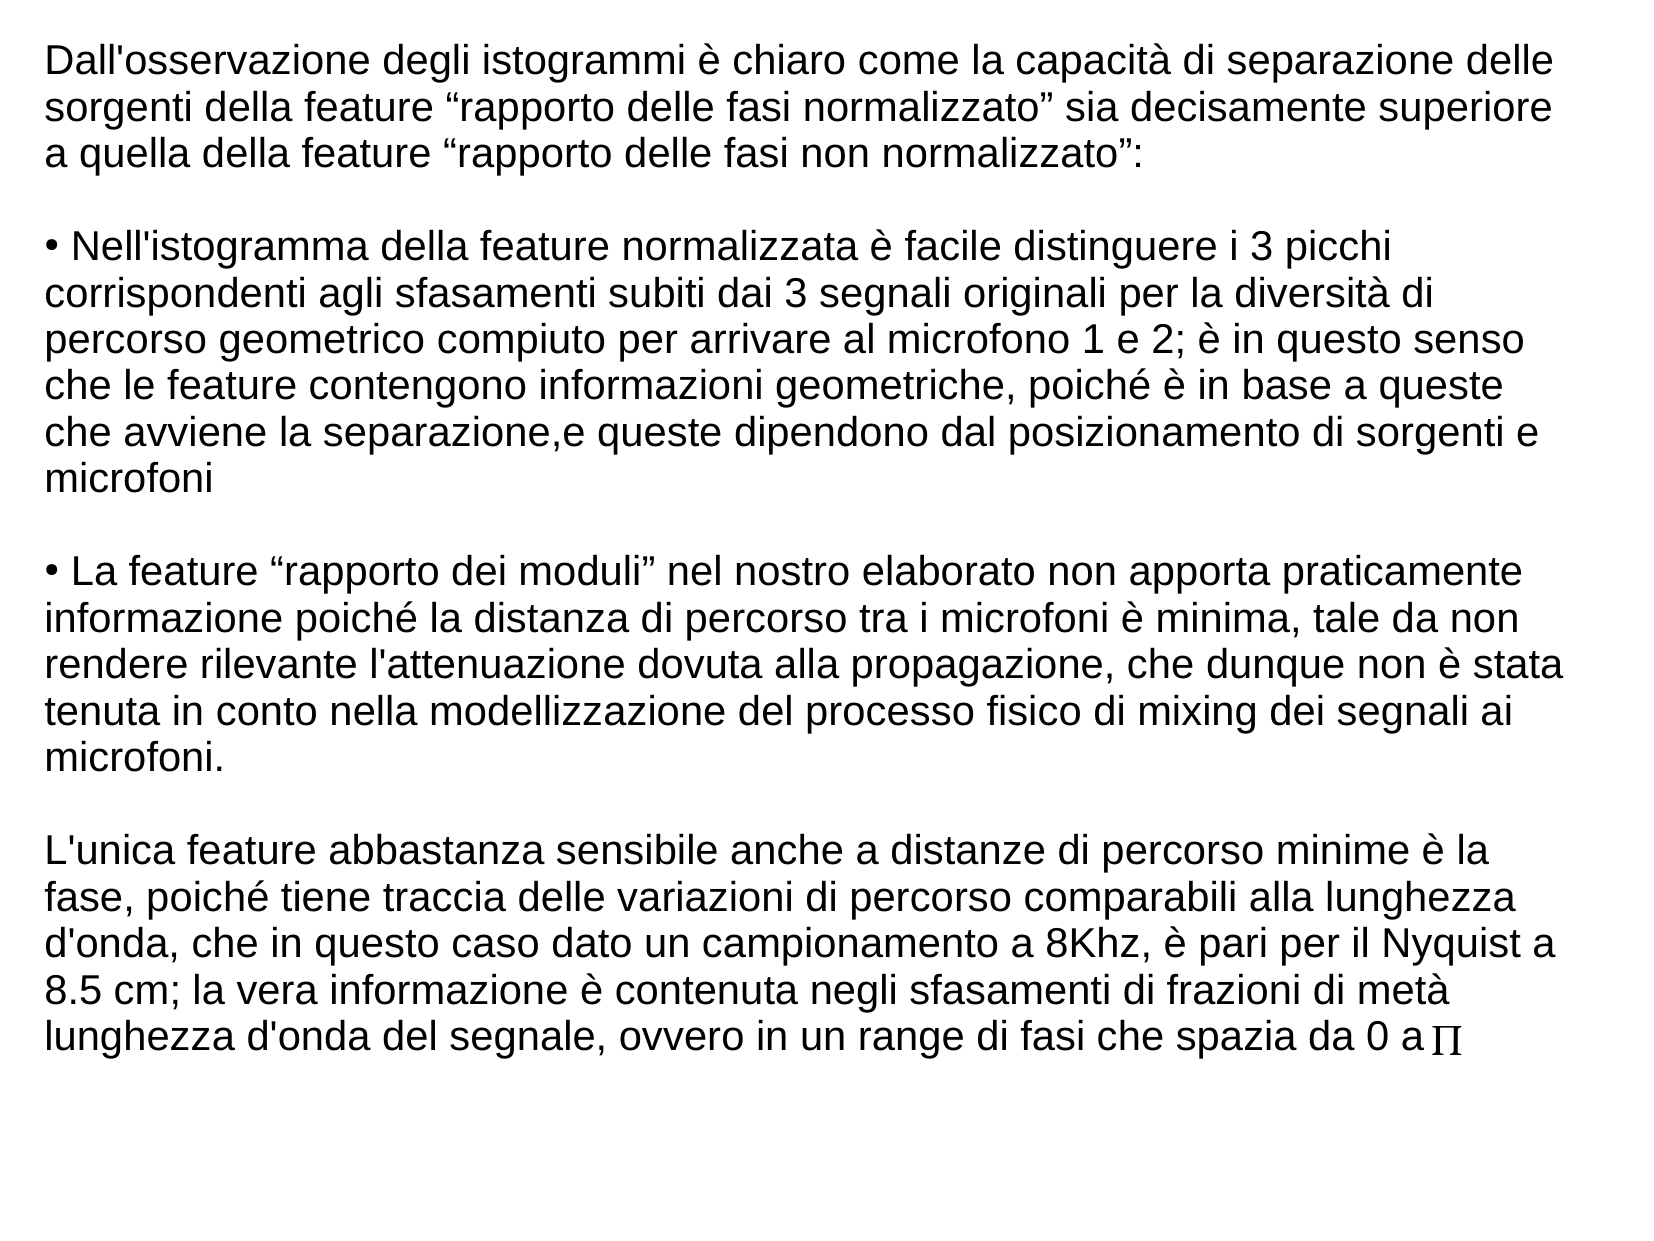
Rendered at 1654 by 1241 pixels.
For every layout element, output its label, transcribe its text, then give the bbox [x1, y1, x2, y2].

chart [1418, 1018, 1477, 1068]
text_box Dall'osservazione degli istogrammi è chiaro come la capacità di separazione delle sorgenti della feature “rapporto delle fasi normalizzato” sia decisamente superiore a quella della feature “rapporto delle fasi non normalizzato”: Nell'istogramma della feature normalizzata è facile distinguere i 3 picchi corrispondenti agli sfasamenti subiti dai 3 segnali originali per la diversità di percorso geometrico compiuto per arrivare al microfono 1 e 2; è in questo senso che le feature contengono informazioni geometriche, poiché è in base a queste che avviene la separazione,e queste dipendono dal posizionamento di sorgenti e microfoni La feature “rapporto dei moduli” nel nostro elaborato non apporta praticamente informazione poiché la distanza di percorso tra i microfoni è minima, tale da non rendere rilevante l'attenuazione dovuta alla propagazione, che dunque non è stata tenuta in conto nella modellizzazione del processo fisico di mixing dei segnali ai microfoni. L'unica feature abbastanza sensibile anche a distanze di percorso minime è la fase, poiché tiene traccia delle variazioni di percorso comparabili alla lunghezza d'onda, che in questo caso dato un campionamento a 8Khz, è pari per il Nyquist a 8.5 cm; la vera informazione è contenuta negli sfasamenti di frazioni di metà lunghezza d'onda del segnale, ovvero in un range di fasi che spazia da 0 a [29, 29, 1595, 1074]
